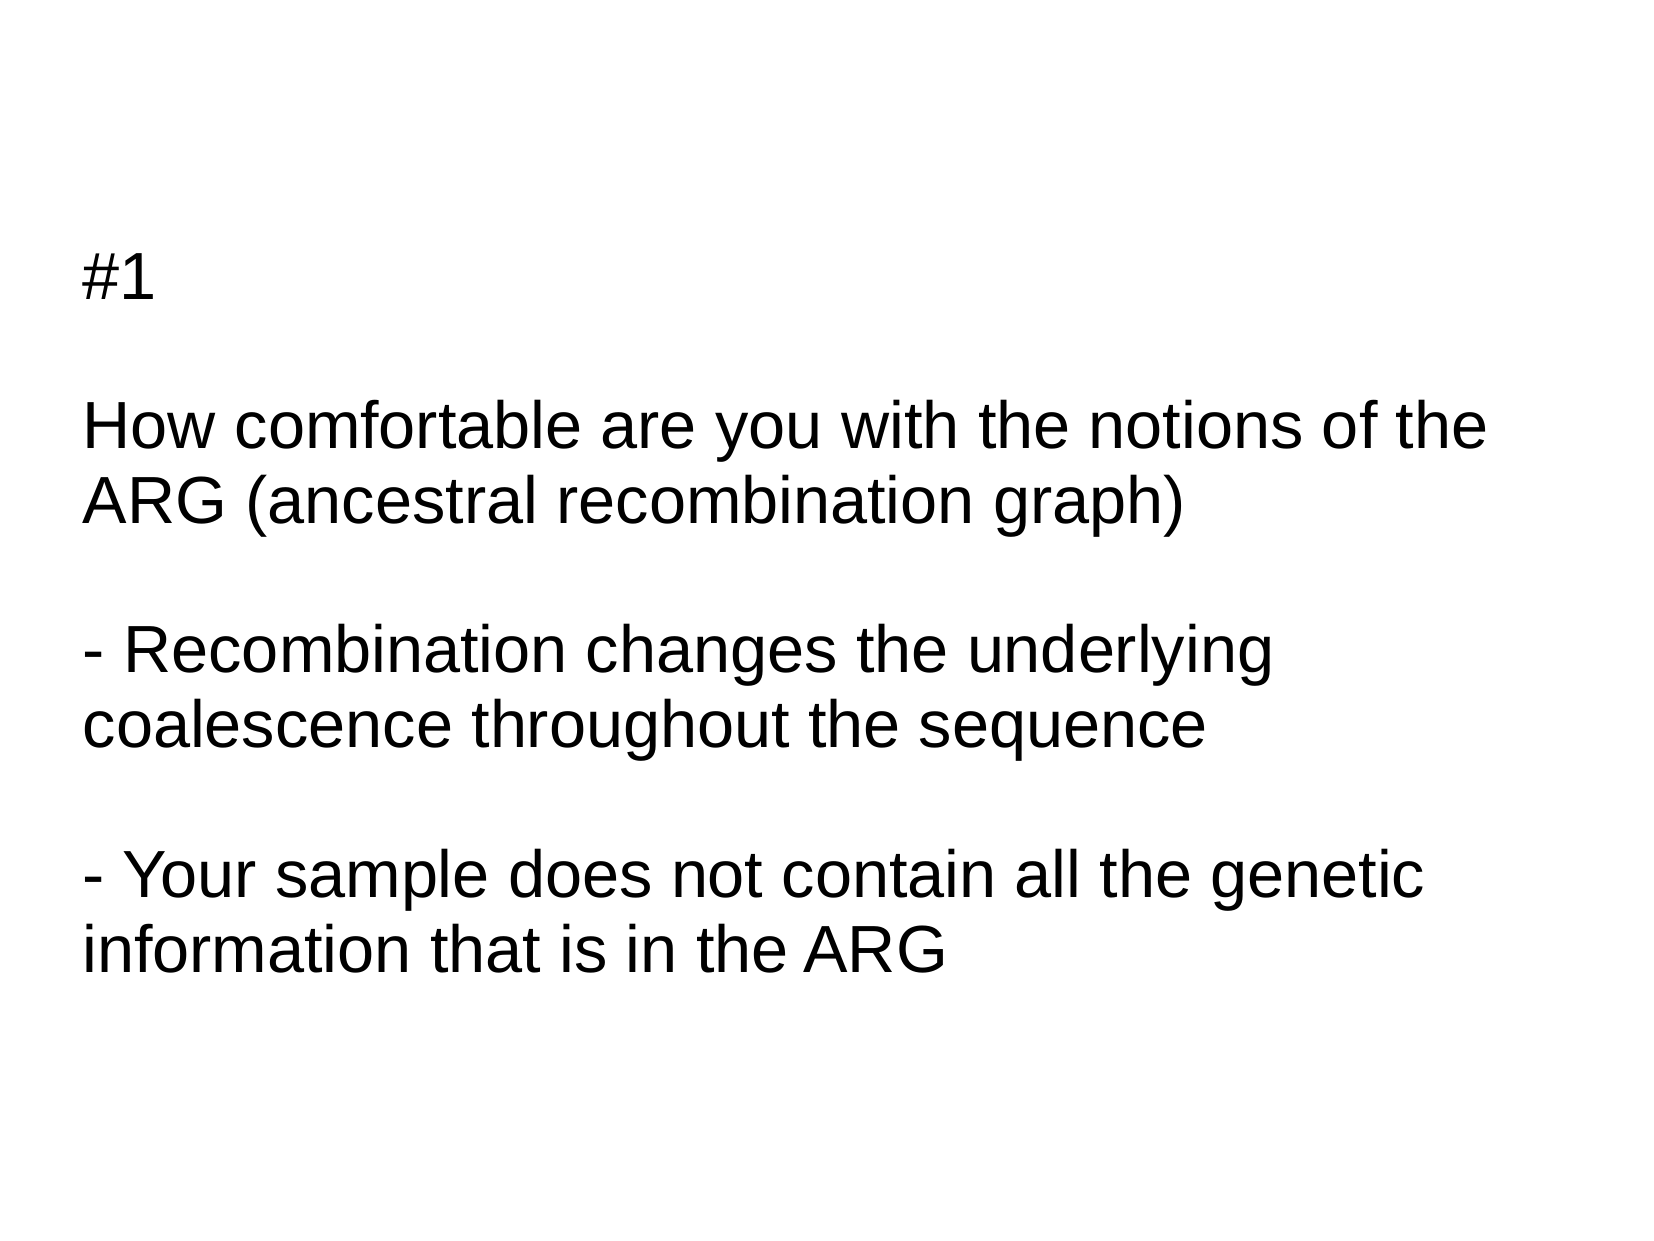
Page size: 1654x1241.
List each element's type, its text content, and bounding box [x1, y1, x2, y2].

subtitle #1 How comfortable are you with the notions of the ARG (ancestral recombination graph) - Recombination changes the underlying coalescence throughout the sequence - Your sample does not contain all the genetic information that is in the ARG [82, 238, 1571, 1062]
